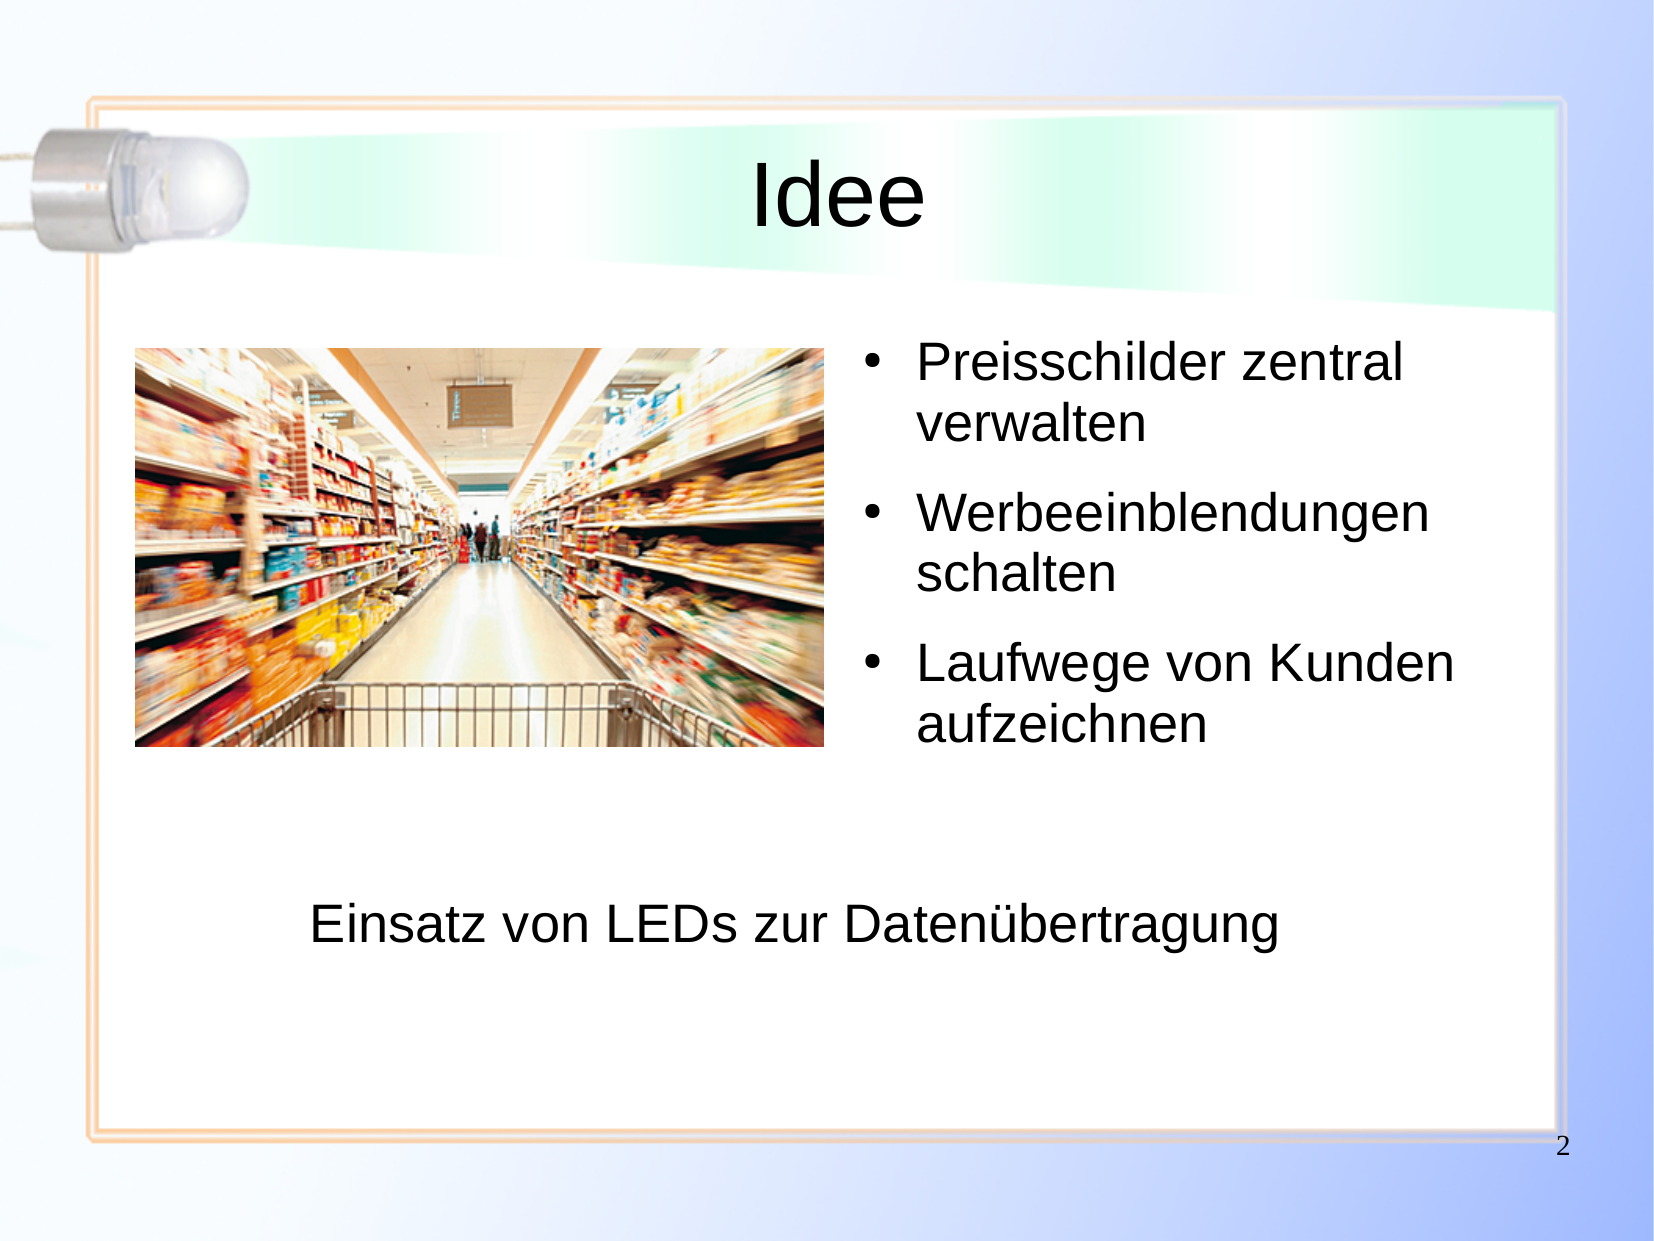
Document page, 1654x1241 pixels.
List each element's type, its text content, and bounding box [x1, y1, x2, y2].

picture [0, 0, 1654, 1241]
text_box Einsatz von LEDs zur Datenübertragung [295, 885, 1329, 975]
title Idee [94, 90, 1583, 298]
list Preisschilder zentral verwalten Werbeeinblendungen schalten Laufwege von Kunden aufzeichnen [845, 331, 1554, 844]
